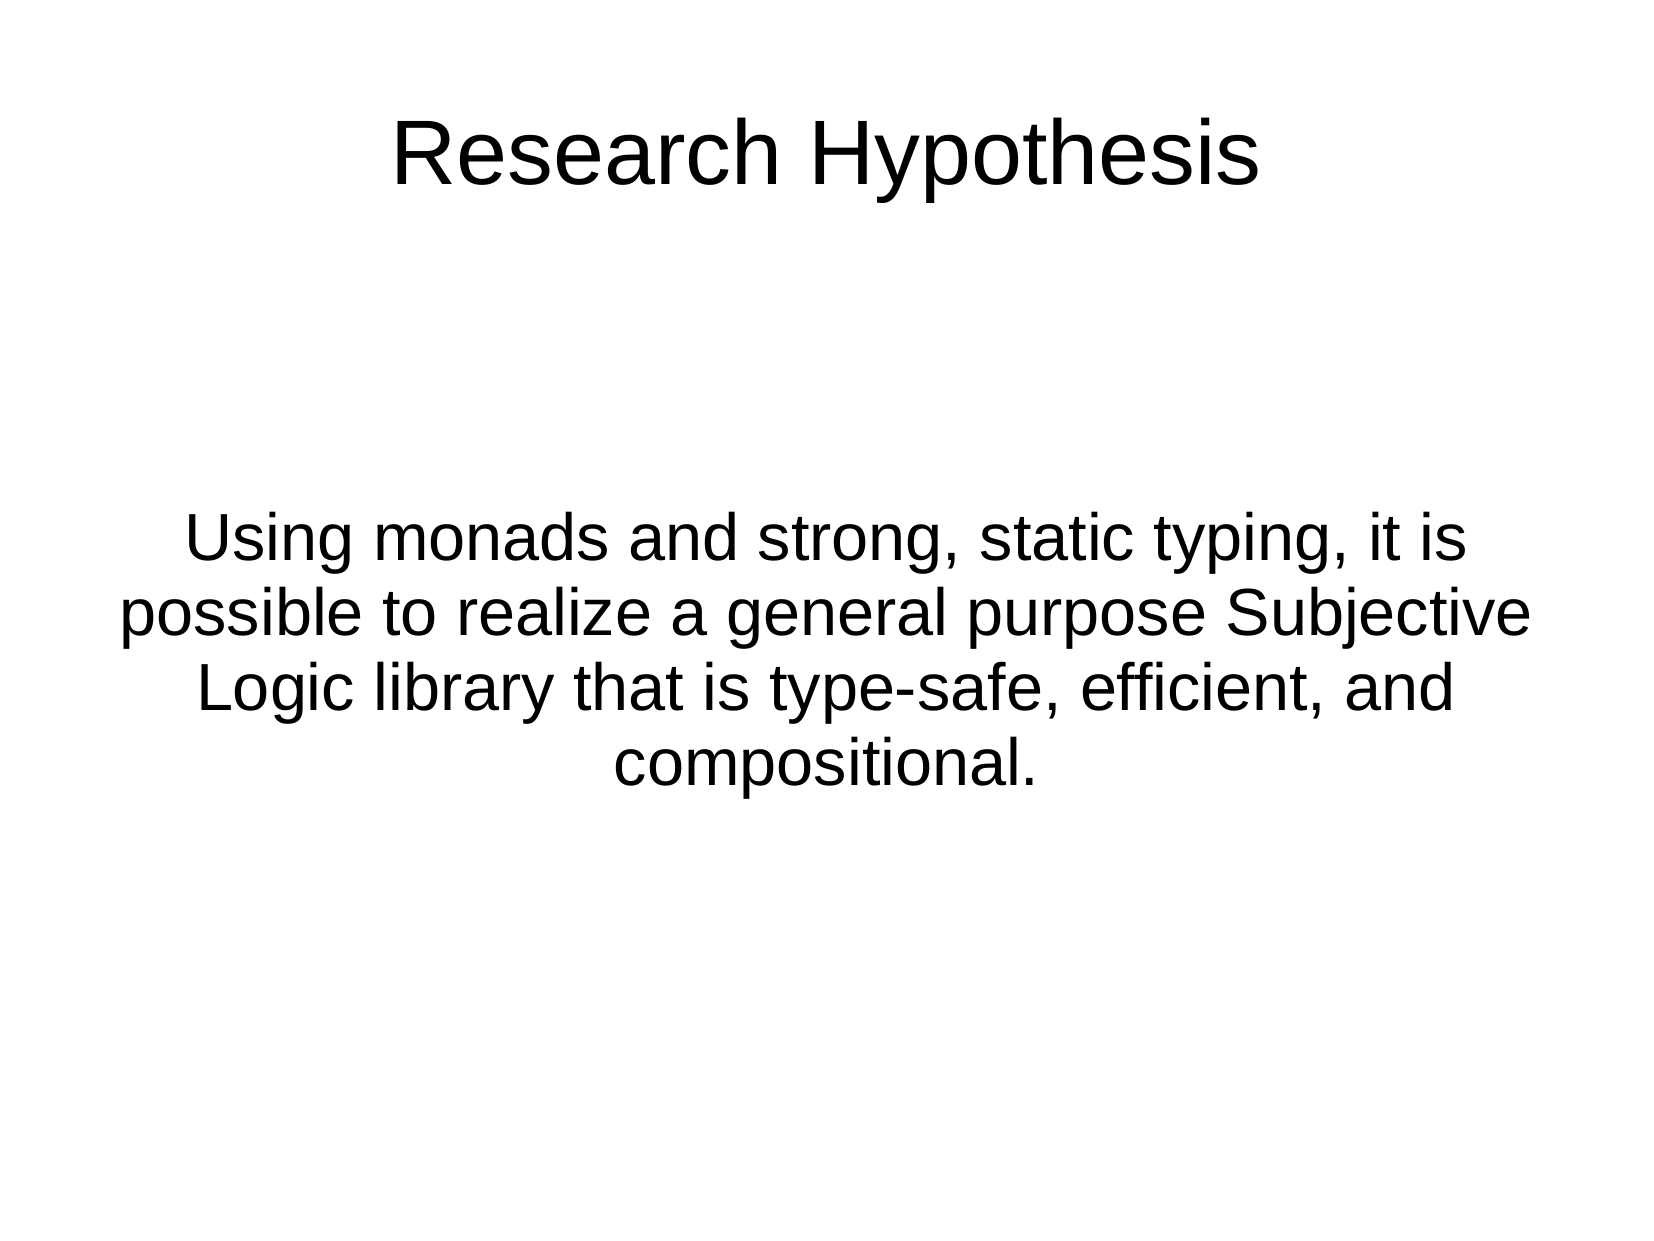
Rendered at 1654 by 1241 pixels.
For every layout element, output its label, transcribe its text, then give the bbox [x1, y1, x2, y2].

subtitle Using monads and strong, static typing, it is possible to realize a general purpose Subjective Logic library that is type-safe, efficient, and compositional. [82, 290, 1571, 1010]
title Research Hypothesis [82, 49, 1571, 257]
